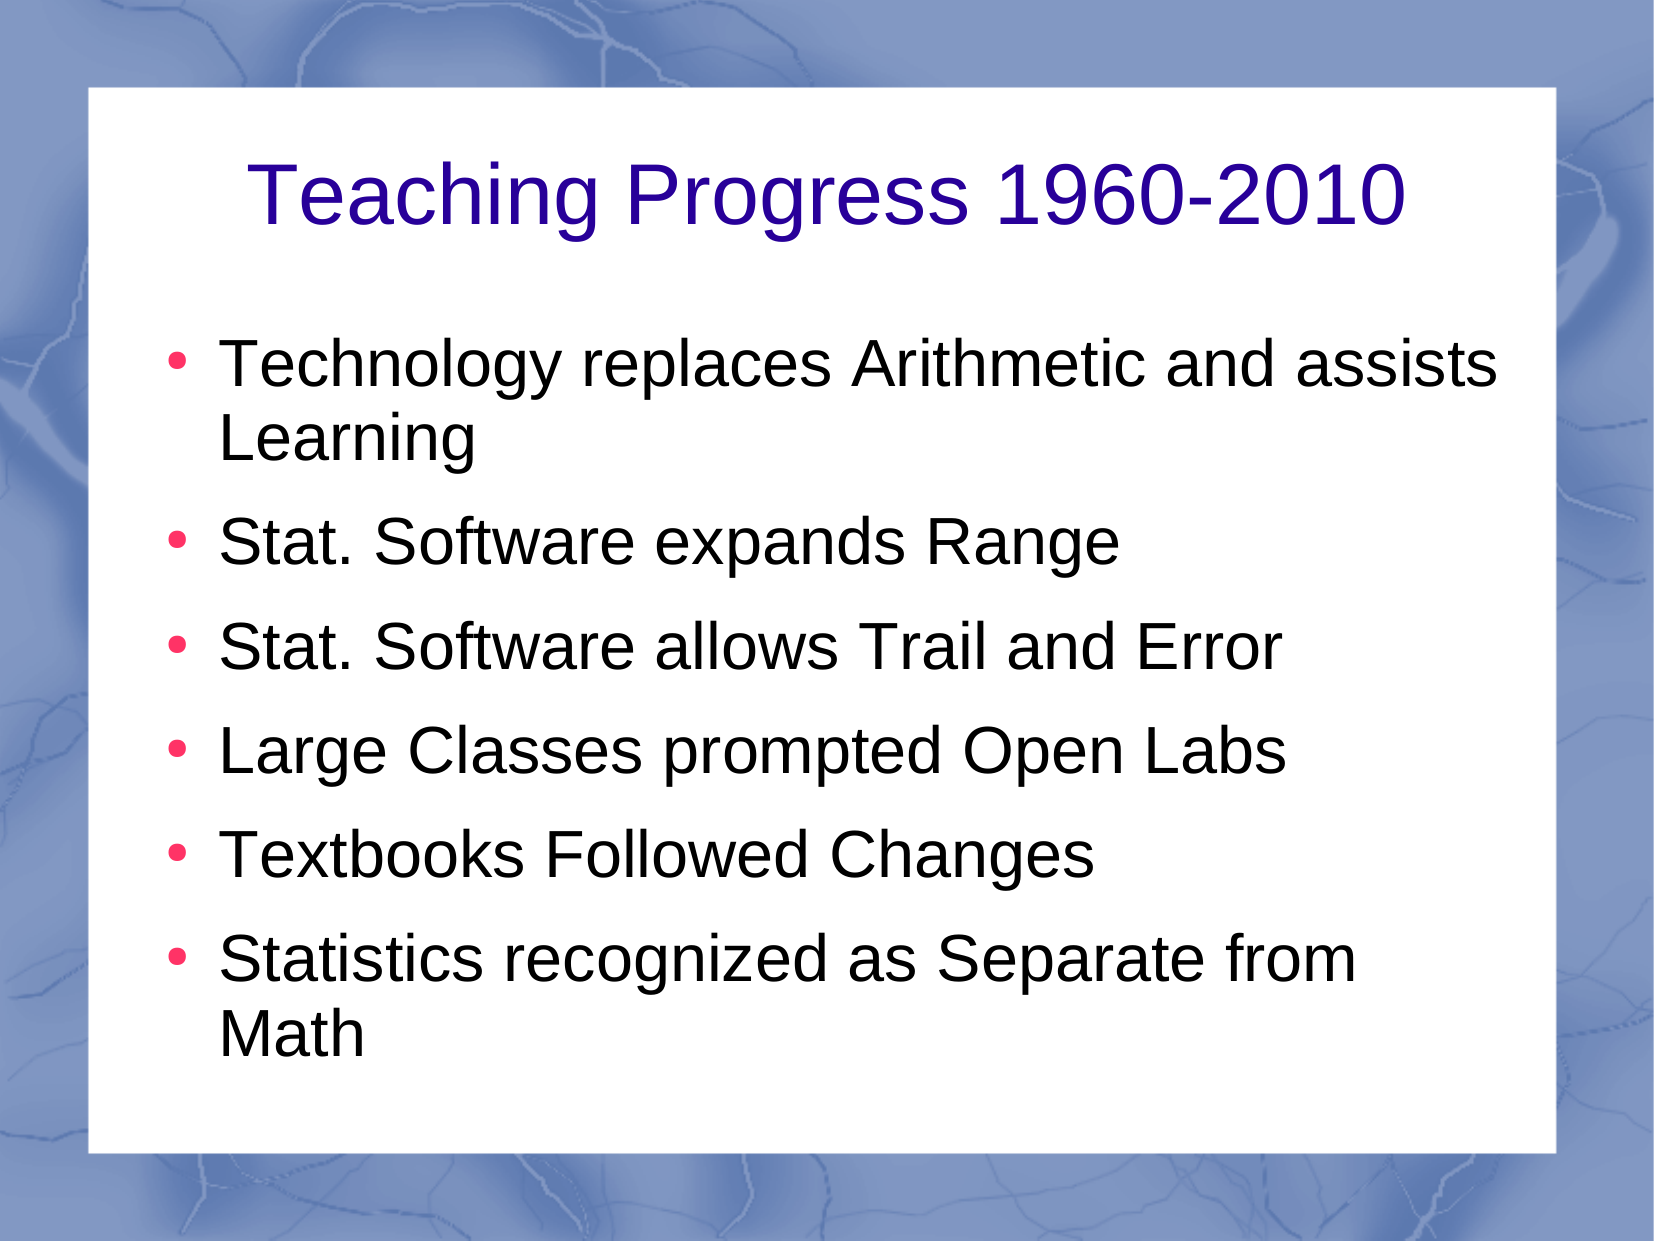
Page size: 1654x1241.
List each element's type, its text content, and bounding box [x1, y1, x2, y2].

list Technology replaces Arithmetic and assists Learning Stat. Software expands Range Stat. Software allows Trail and Error Large Classes prompted Open Labs Textbooks Followed Changes Statistics recognized as Separate from Math [147, 325, 1506, 1069]
picture [0, 0, 1654, 1241]
title Teaching Progress 1960-2010 [118, 90, 1536, 298]
